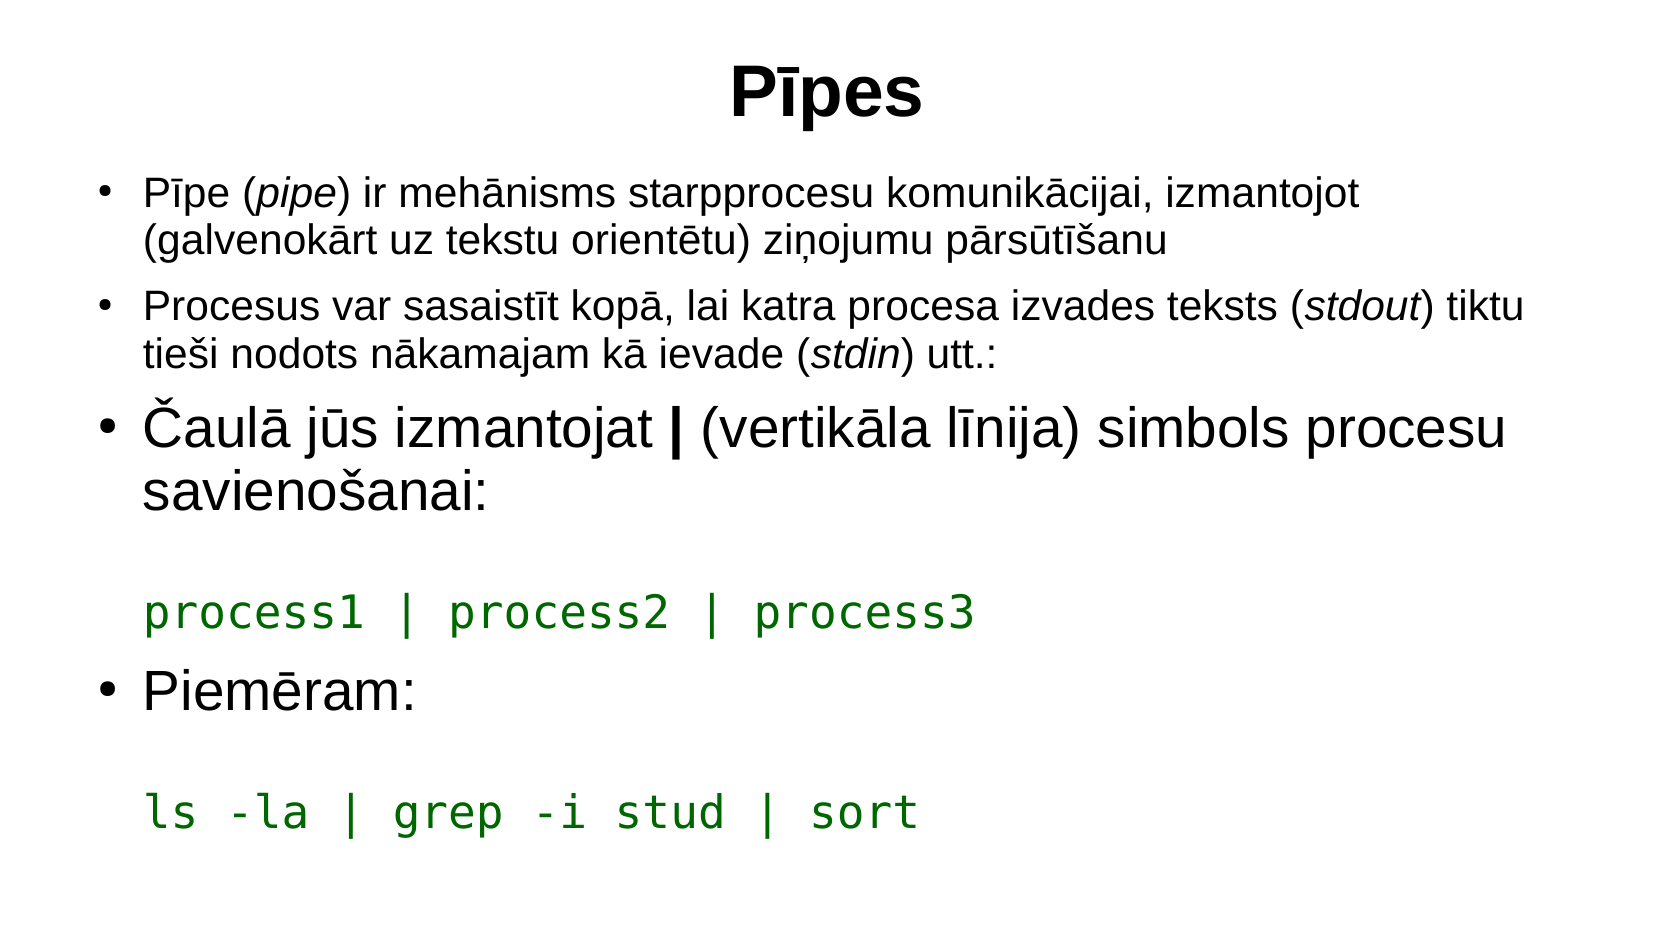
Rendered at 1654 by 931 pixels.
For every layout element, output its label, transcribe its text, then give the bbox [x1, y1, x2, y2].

title Pīpes [82, 37, 1571, 147]
list Pīpe (pipe) ir mehānisms starpprocesu komunikācijai, izmantojot (galvenokārt uz tekstu orientētu) ziņojumu pārsūtīšanu Procesus var sasaistīt kopā, lai katra procesa izvades teksts (stdout) tiktu tieši nodots nākamajam kā ievade (stdin) utt.: Čaulā jūs izmantojat | (vertikāla līnija) simbols procesu savienošanai: process1 | process2 | process3 Piemēram: ls -la | grep -i stud | sort [82, 168, 1538, 889]
